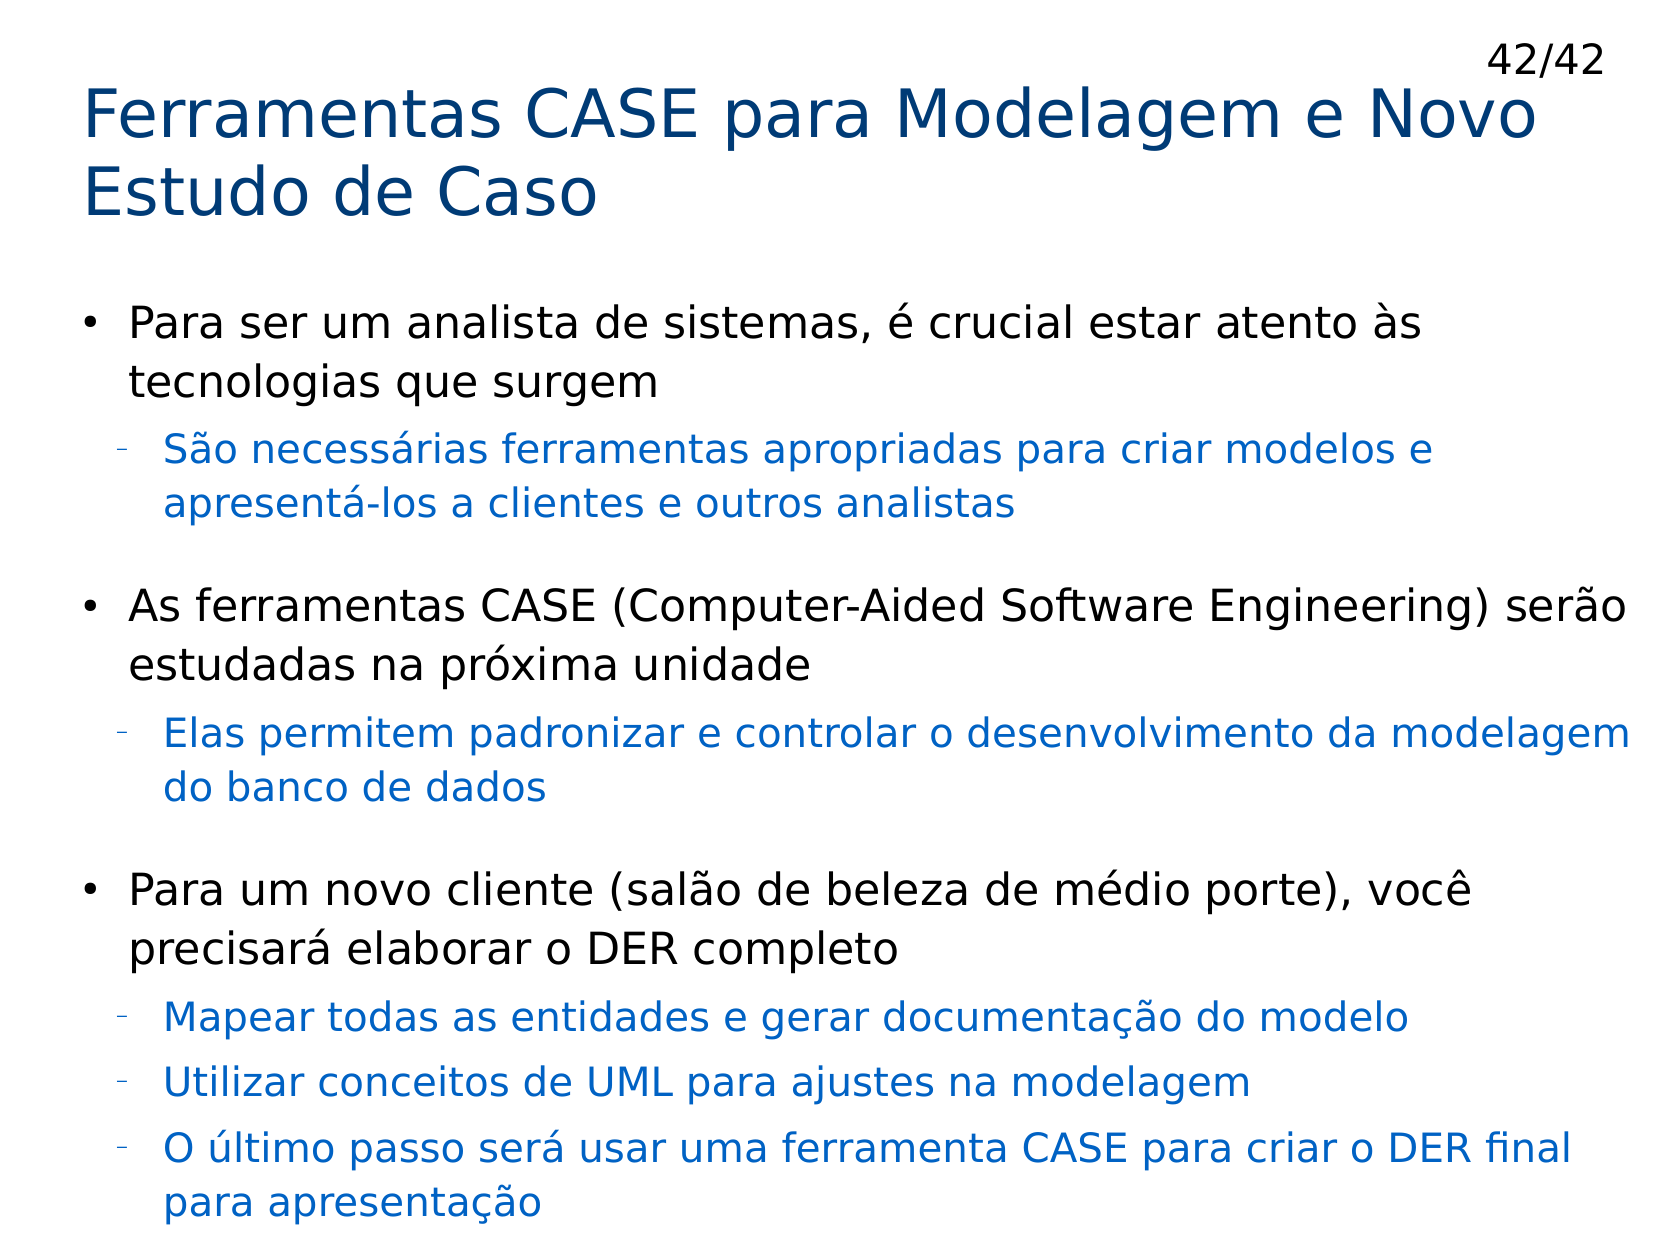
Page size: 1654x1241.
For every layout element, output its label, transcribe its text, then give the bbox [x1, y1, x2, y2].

title Ferramentas CASE para Modelagem e Novo Estudo de Caso [82, 75, 1571, 231]
list Para ser um analista de sistemas, é crucial estar atento às tecnologias que surgem São necessárias ferramentas apropriadas para criar modelos e apresentá-los a clientes e outros analistas As ferramentas CASE (Computer-Aided Software Engineering) serão estudadas na próxima unidade Elas permitem padronizar e controlar o desenvolvimento da modelagem do banco de dados Para um novo cliente (salão de beleza de médio porte), você precisará elaborar o DER completo Mapear todas as entidades e gerar documentação do modelo Utilizar conceitos de UML para ajustes na modelagem O último passo será usar uma ferramenta CASE para criar o DER final para apresentação [82, 289, 1638, 1227]
